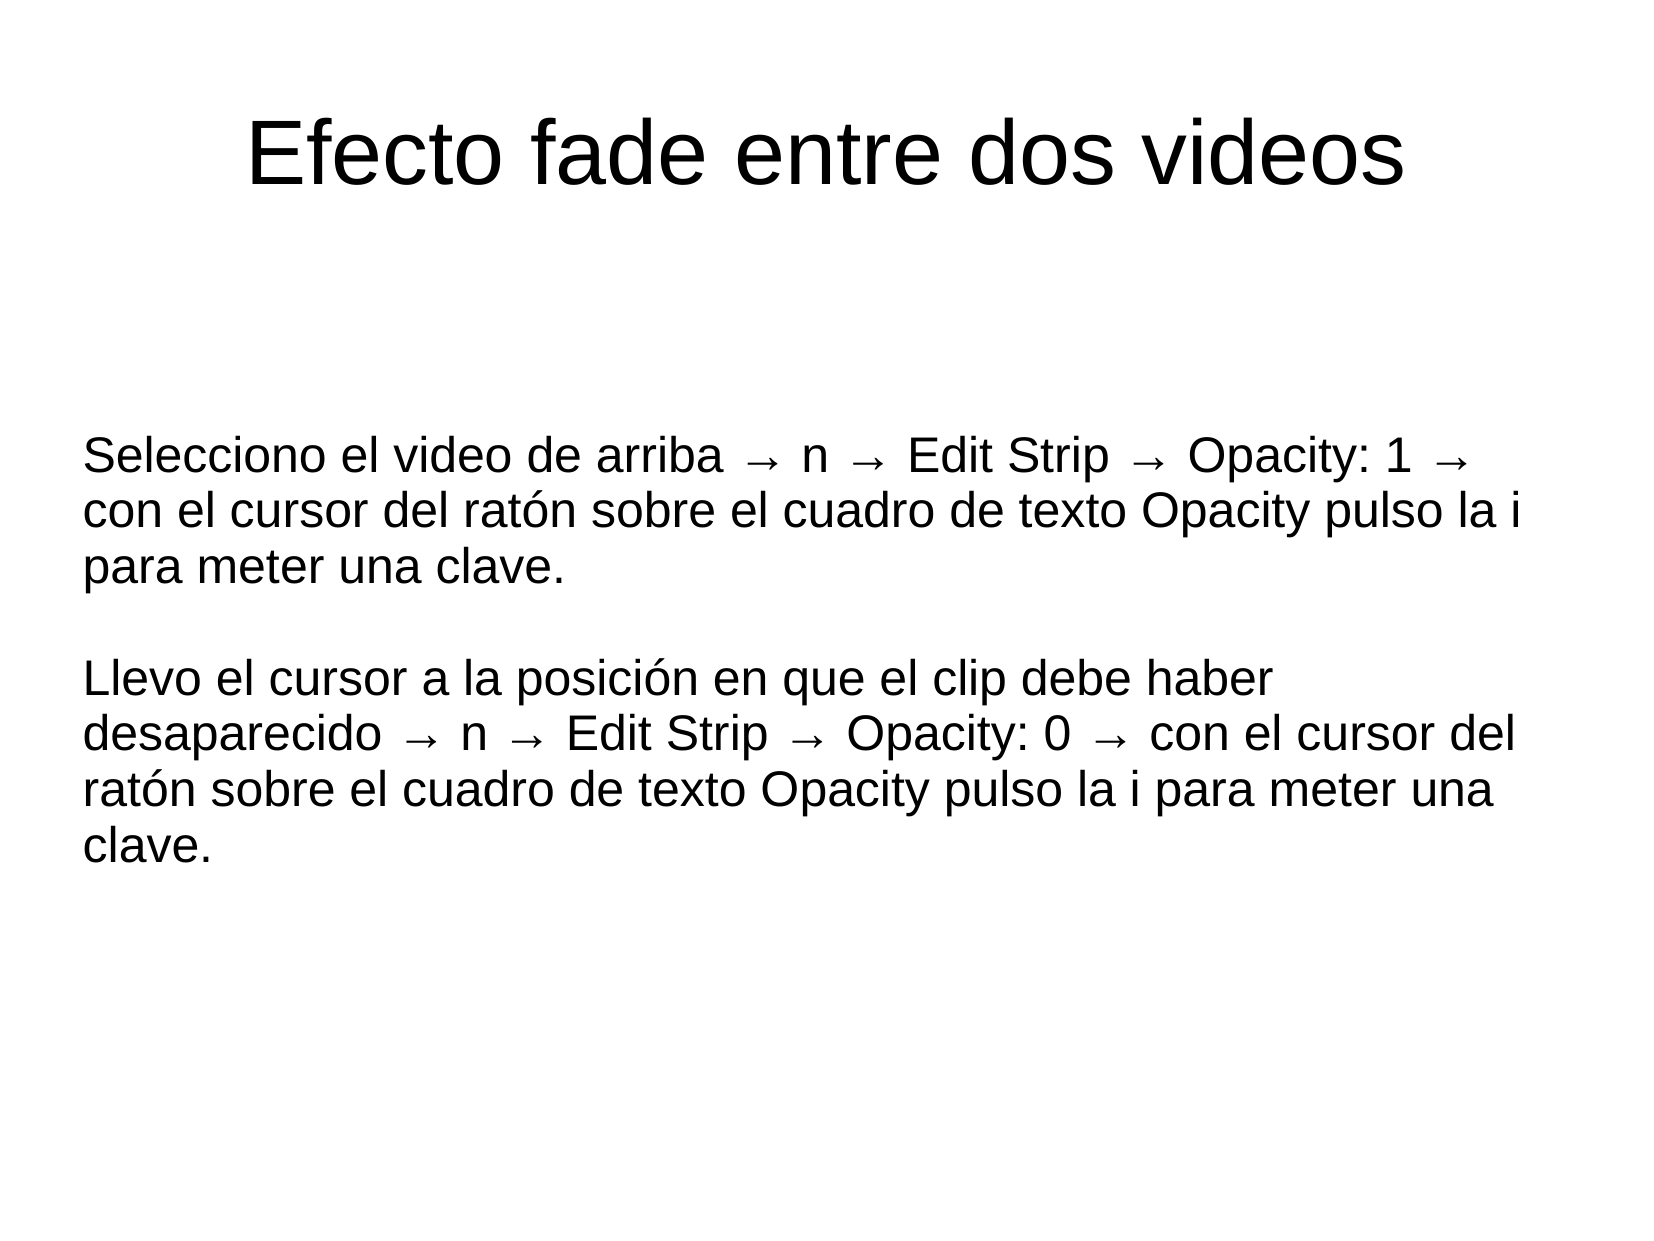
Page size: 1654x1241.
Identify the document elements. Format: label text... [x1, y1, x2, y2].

subtitle Selecciono el video de arriba → n → Edit Strip → Opacity: 1 → con el cursor del ratón sobre el cuadro de texto Opacity pulso la i para meter una clave. Llevo el cursor a la posición en que el clip debe haber desaparecido → n → Edit Strip → Opacity: 0 → con el cursor del ratón sobre el cuadro de texto Opacity pulso la i para meter una clave. [82, 290, 1571, 1010]
title Efecto fade entre dos videos [82, 49, 1571, 257]
